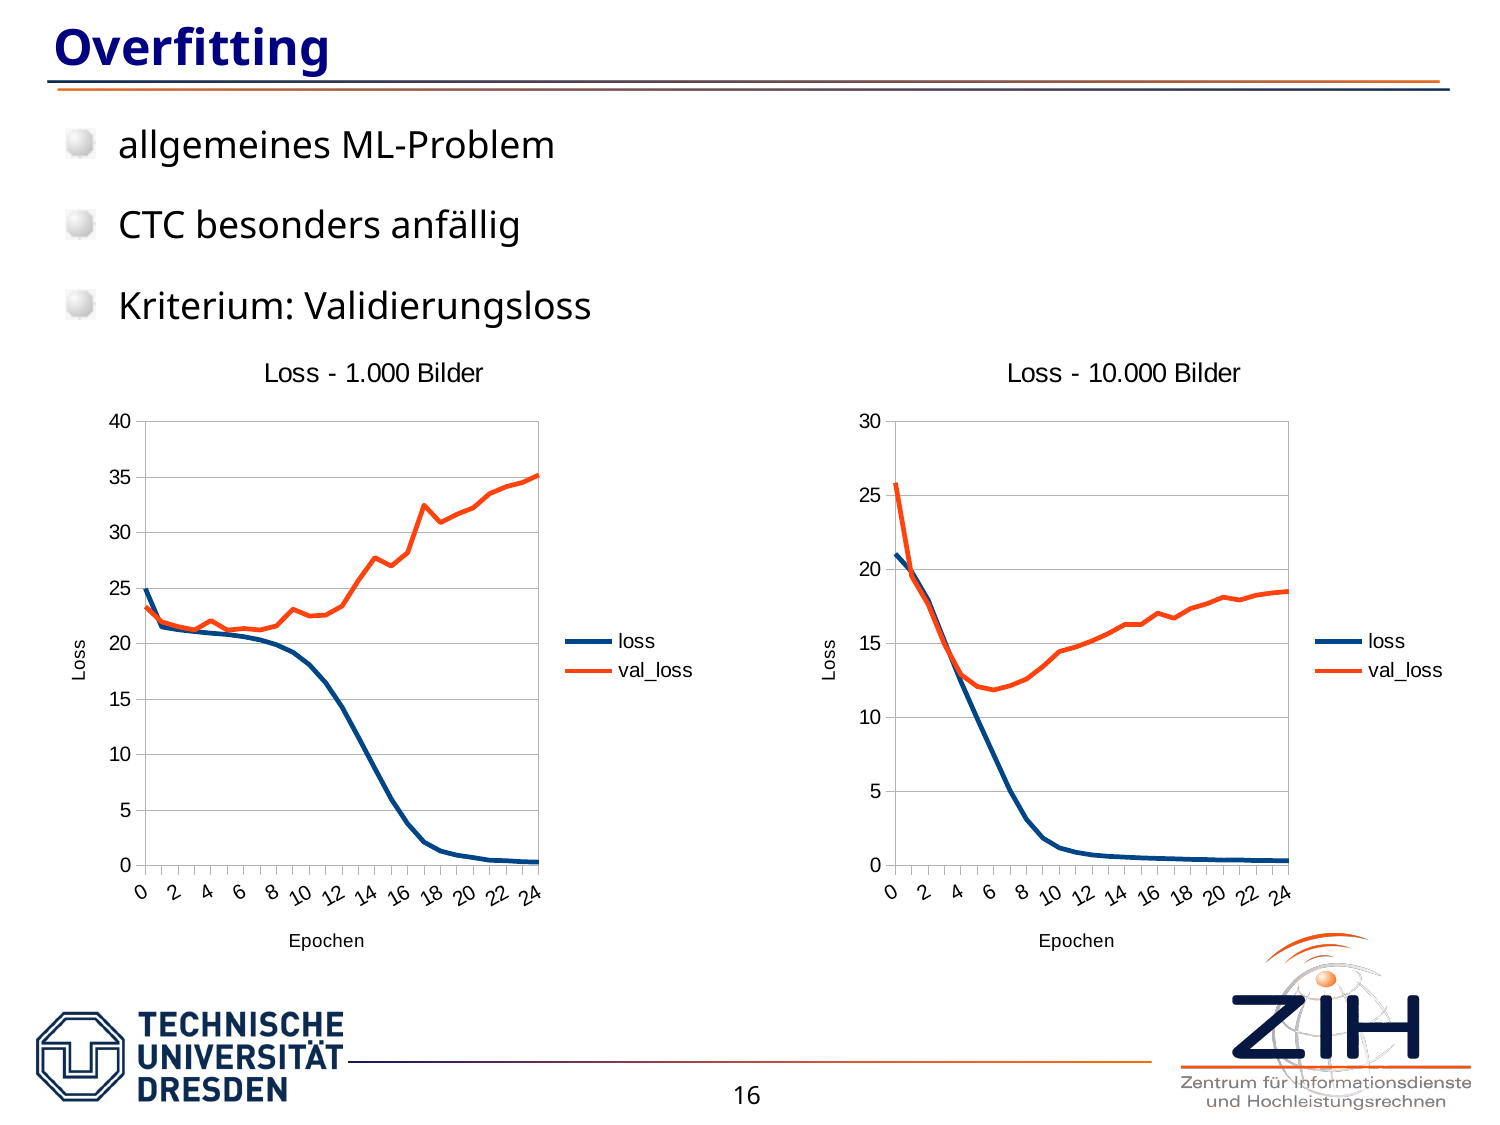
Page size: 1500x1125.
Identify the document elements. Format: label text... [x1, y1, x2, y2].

picture [35, 1011, 343, 1102]
picture [1181, 933, 1471, 1110]
title Overfitting [53, 12, 1453, 81]
picture [47, 80, 1450, 91]
chart [785, 330, 1463, 983]
list allgemeines ML-Problem CTC besonders anfällig Kriterium: Validierungsloss [29, 118, 707, 771]
chart [35, 330, 713, 983]
